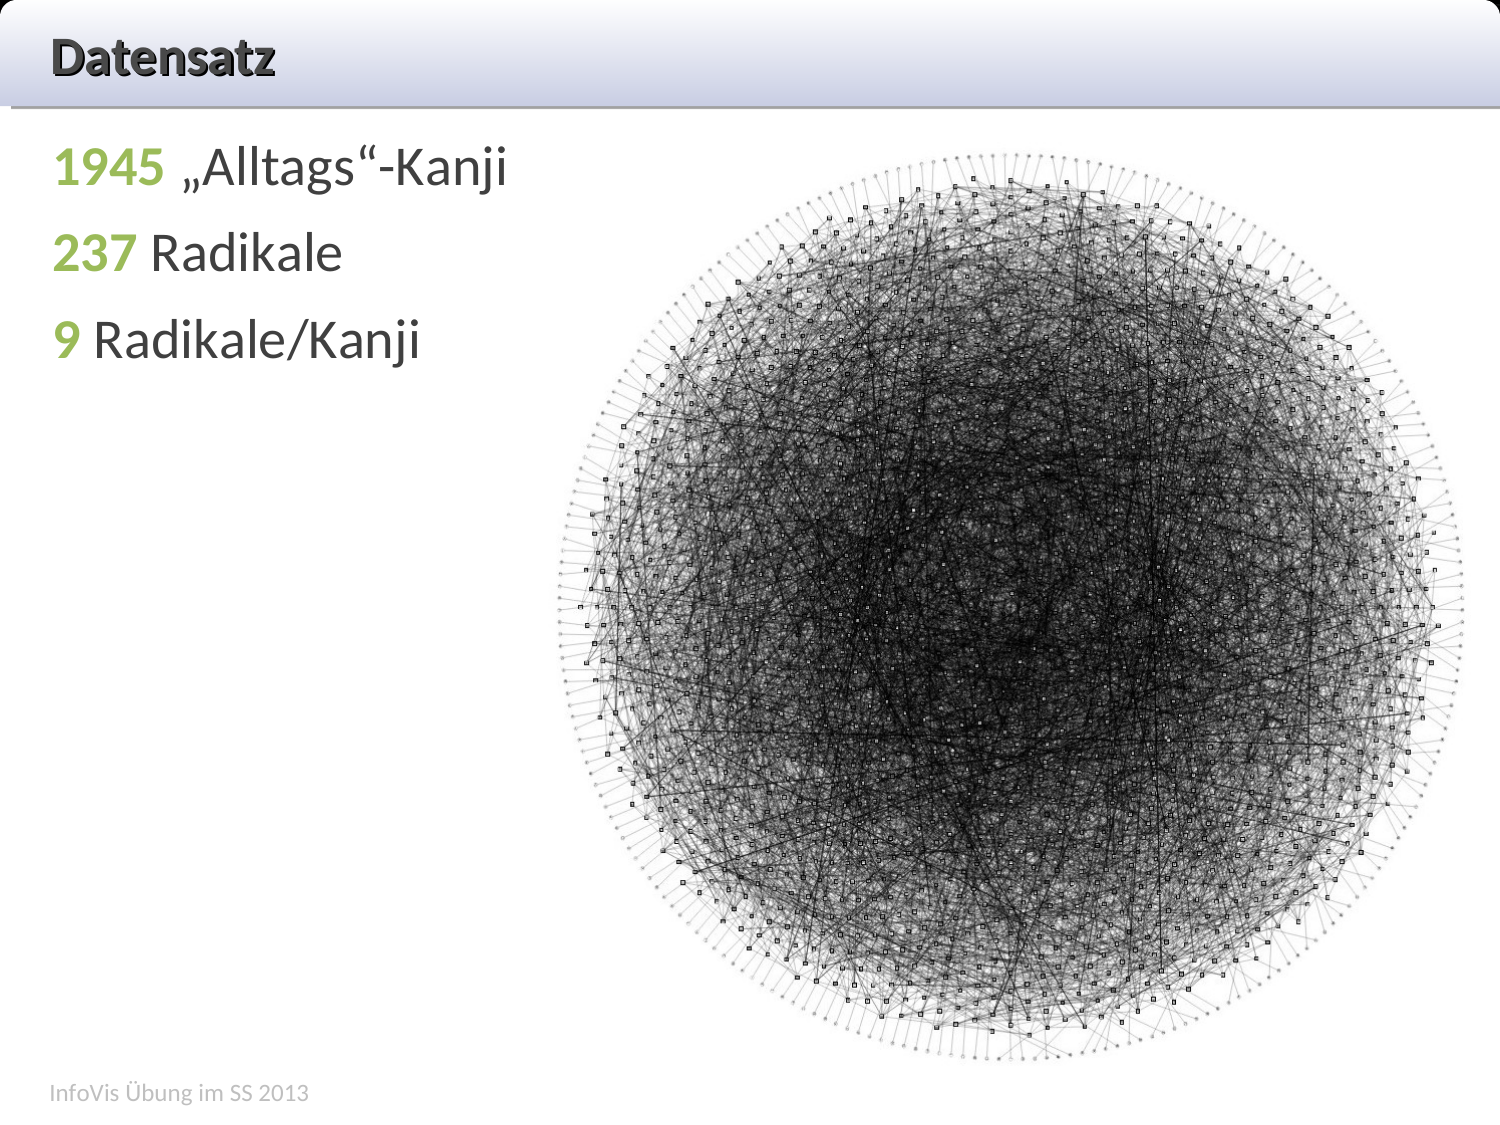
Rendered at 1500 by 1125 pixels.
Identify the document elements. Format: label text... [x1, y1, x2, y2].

text_box 1945 „Alltags“-Kanji 237 Radikale 9 Radikale/Kanji [37, 130, 1446, 1061]
picture [540, 134, 1484, 1081]
text_box Datensatz [35, 0, 1463, 106]
